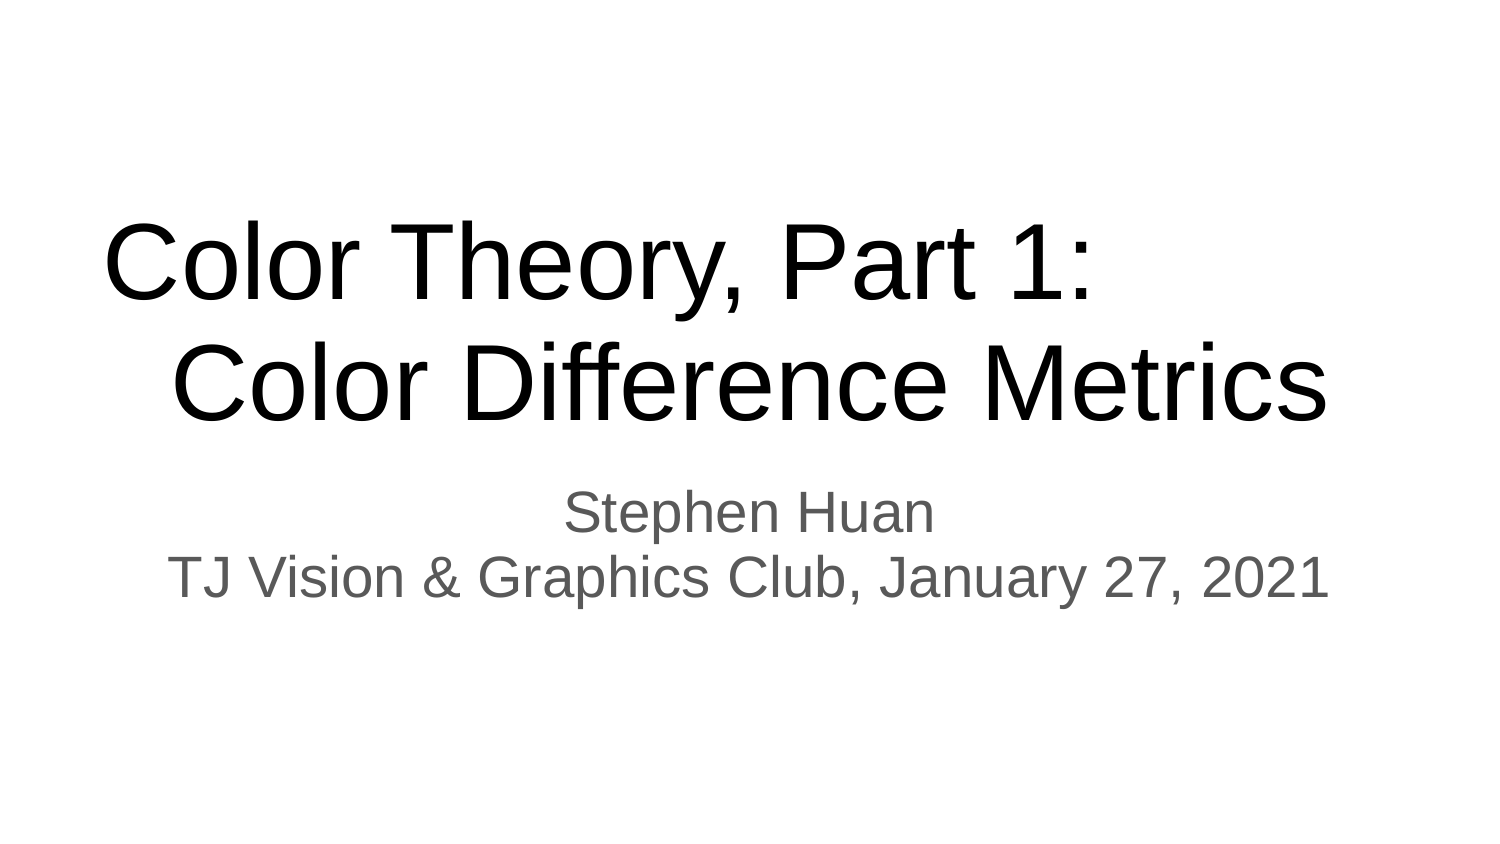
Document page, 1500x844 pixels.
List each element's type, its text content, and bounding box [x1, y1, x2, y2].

title Color Theory, Part 1: Color Difference Metrics [51, 122, 1449, 459]
subtitle Stephen Huan TJ Vision & Graphics Club, January 27, 2021 [51, 464, 1449, 692]
